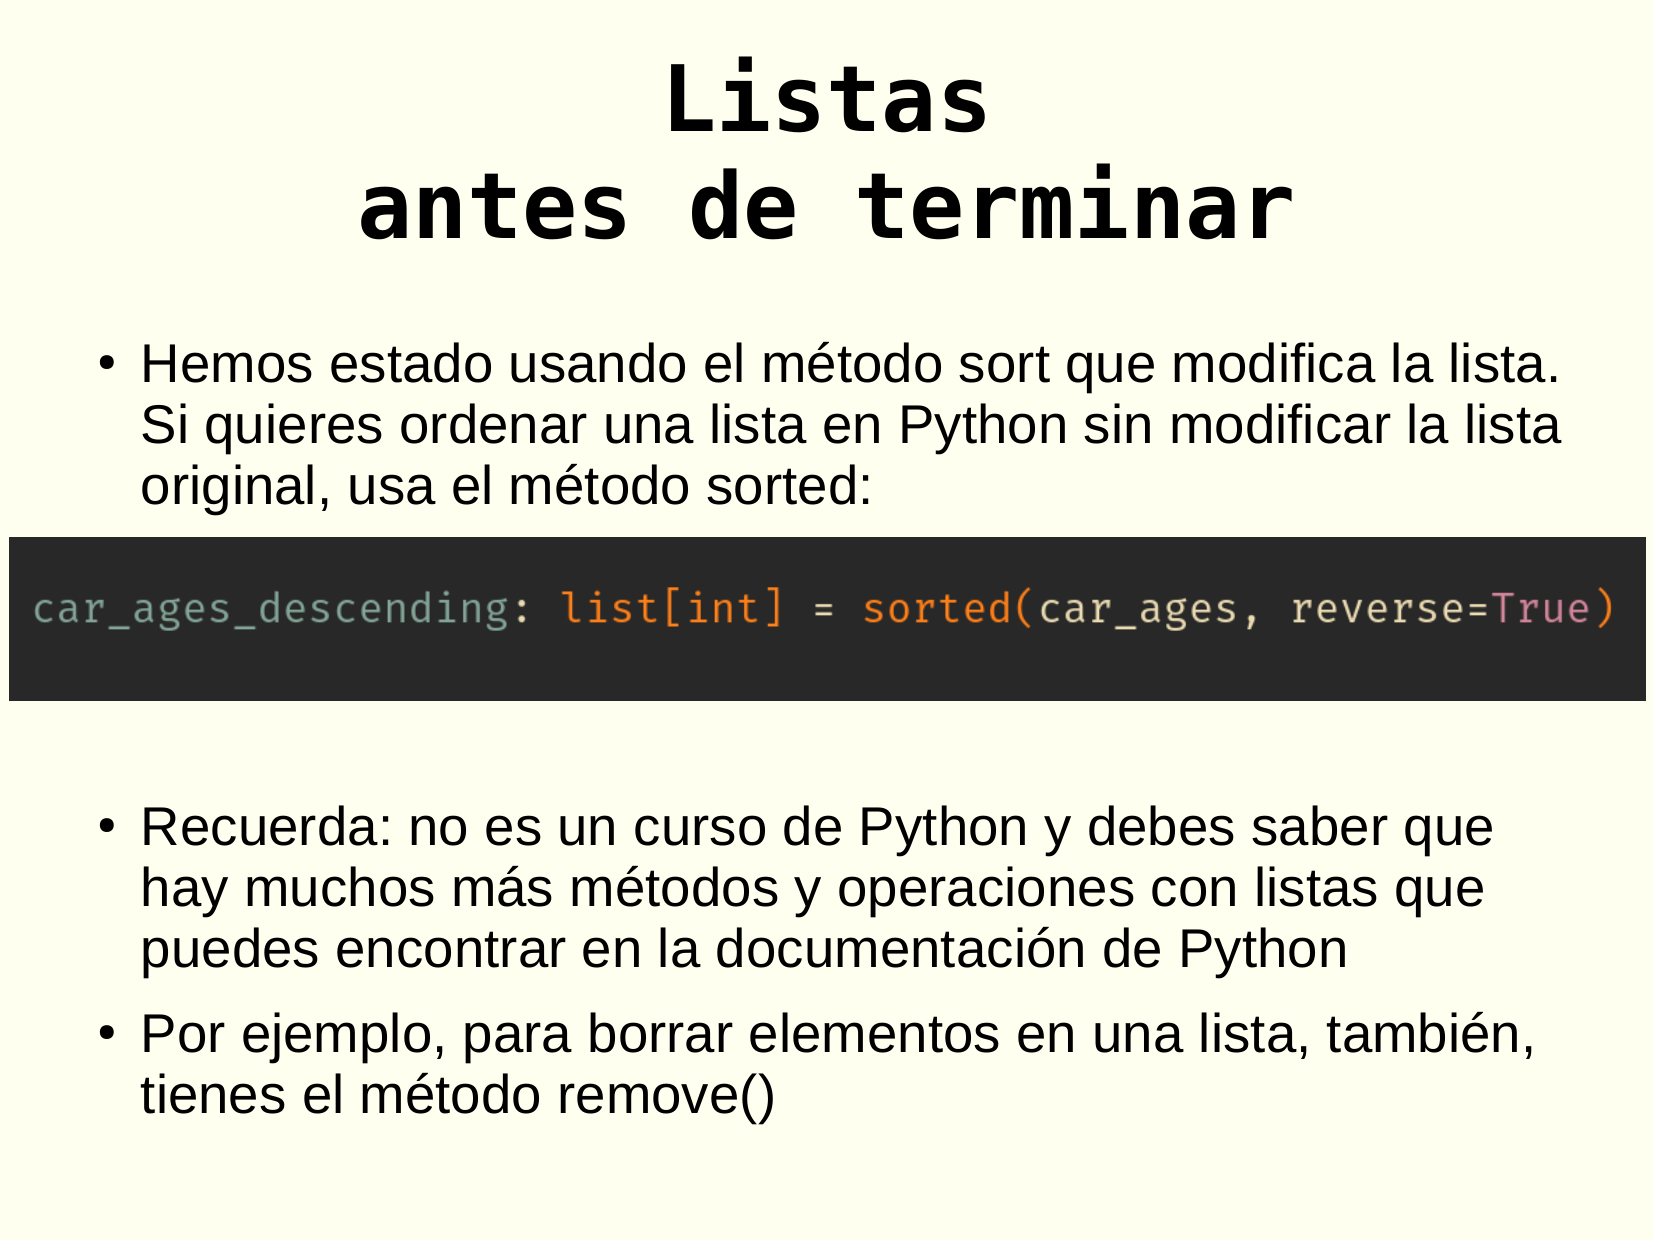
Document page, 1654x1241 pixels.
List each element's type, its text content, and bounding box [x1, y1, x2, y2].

title Listas antes de terminar [82, 49, 1571, 257]
picture [9, 537, 1646, 701]
list Hemos estado usando el método sort que modifica la lista. Si quieres ordenar una lista en Python sin modificar la lista original, usa el método sorted: Recuerda: no es un curso de Python y debes saber que hay muchos más métodos y operaciones con listas que puedes encontrar en la documentación de Python Por ejemplo, para borrar elementos en una lista, también, tienes el método remove() [82, 701, 1576, 1130]
list Hemos estado usando el método sort que modifica la lista. Si quieres ordenar una lista en Python sin modificar la lista original, usa el método sorted: Recuerda: no es un curso de Python y debes saber que hay muchos más métodos y operaciones con listas que puedes encontrar en la documentación de Python Por ejemplo, para borrar elementos en una lista, también, tienes el método remove() [82, 333, 1576, 537]
